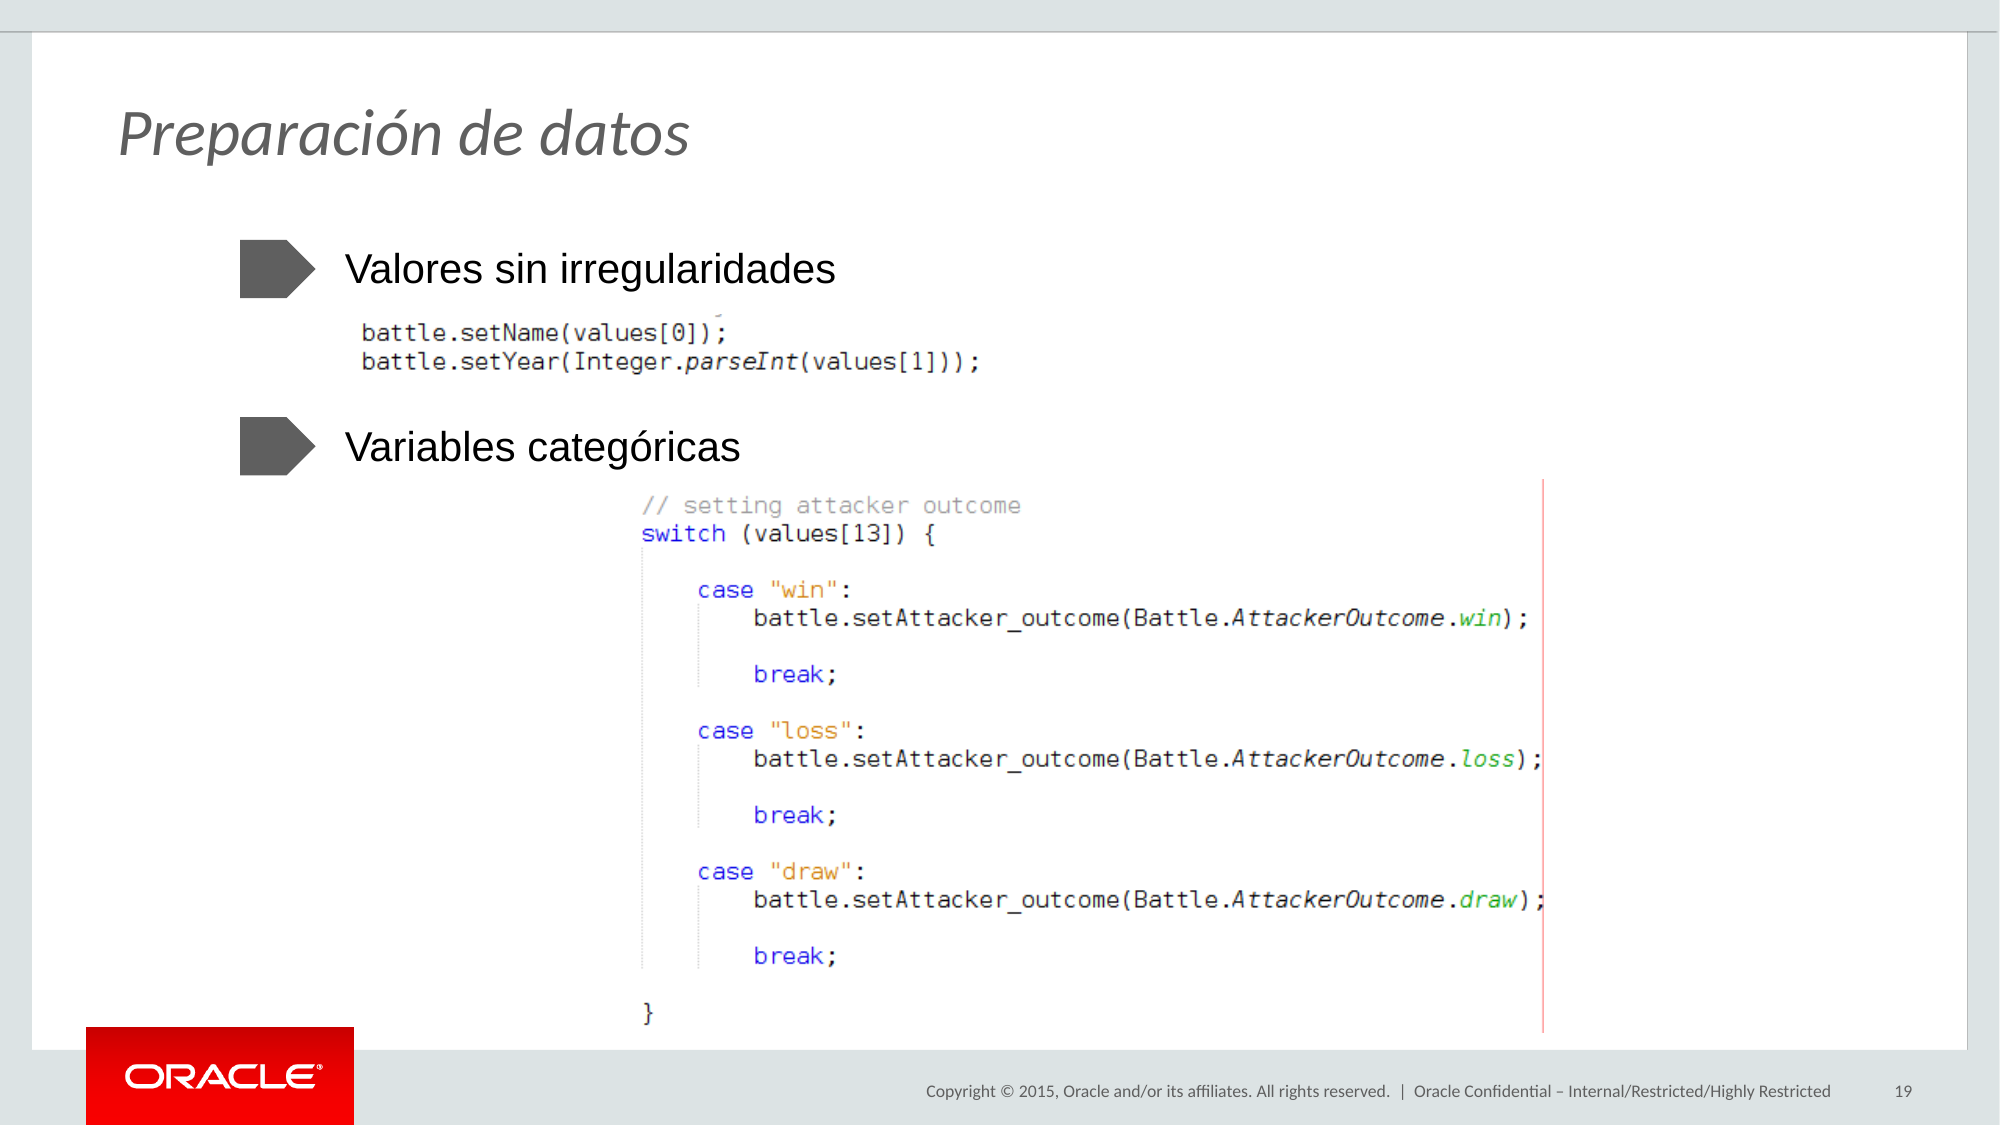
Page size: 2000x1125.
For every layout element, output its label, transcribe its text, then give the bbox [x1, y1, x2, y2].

picture [86, 1027, 354, 1125]
text_box [240, 239, 316, 299]
slide_number <number> [1849, 1075, 1913, 1106]
title Preparación de datos [117, 104, 1861, 172]
text_box [240, 417, 316, 476]
text_box Variables categóricas [330, 415, 1336, 495]
picture [345, 314, 1180, 381]
picture [615, 479, 1544, 1034]
footer Oracle Confidential – Internal/Restricted/Highly Restricted [1414, 1075, 1849, 1106]
text_box Valores sin irregularidades [330, 238, 1021, 300]
